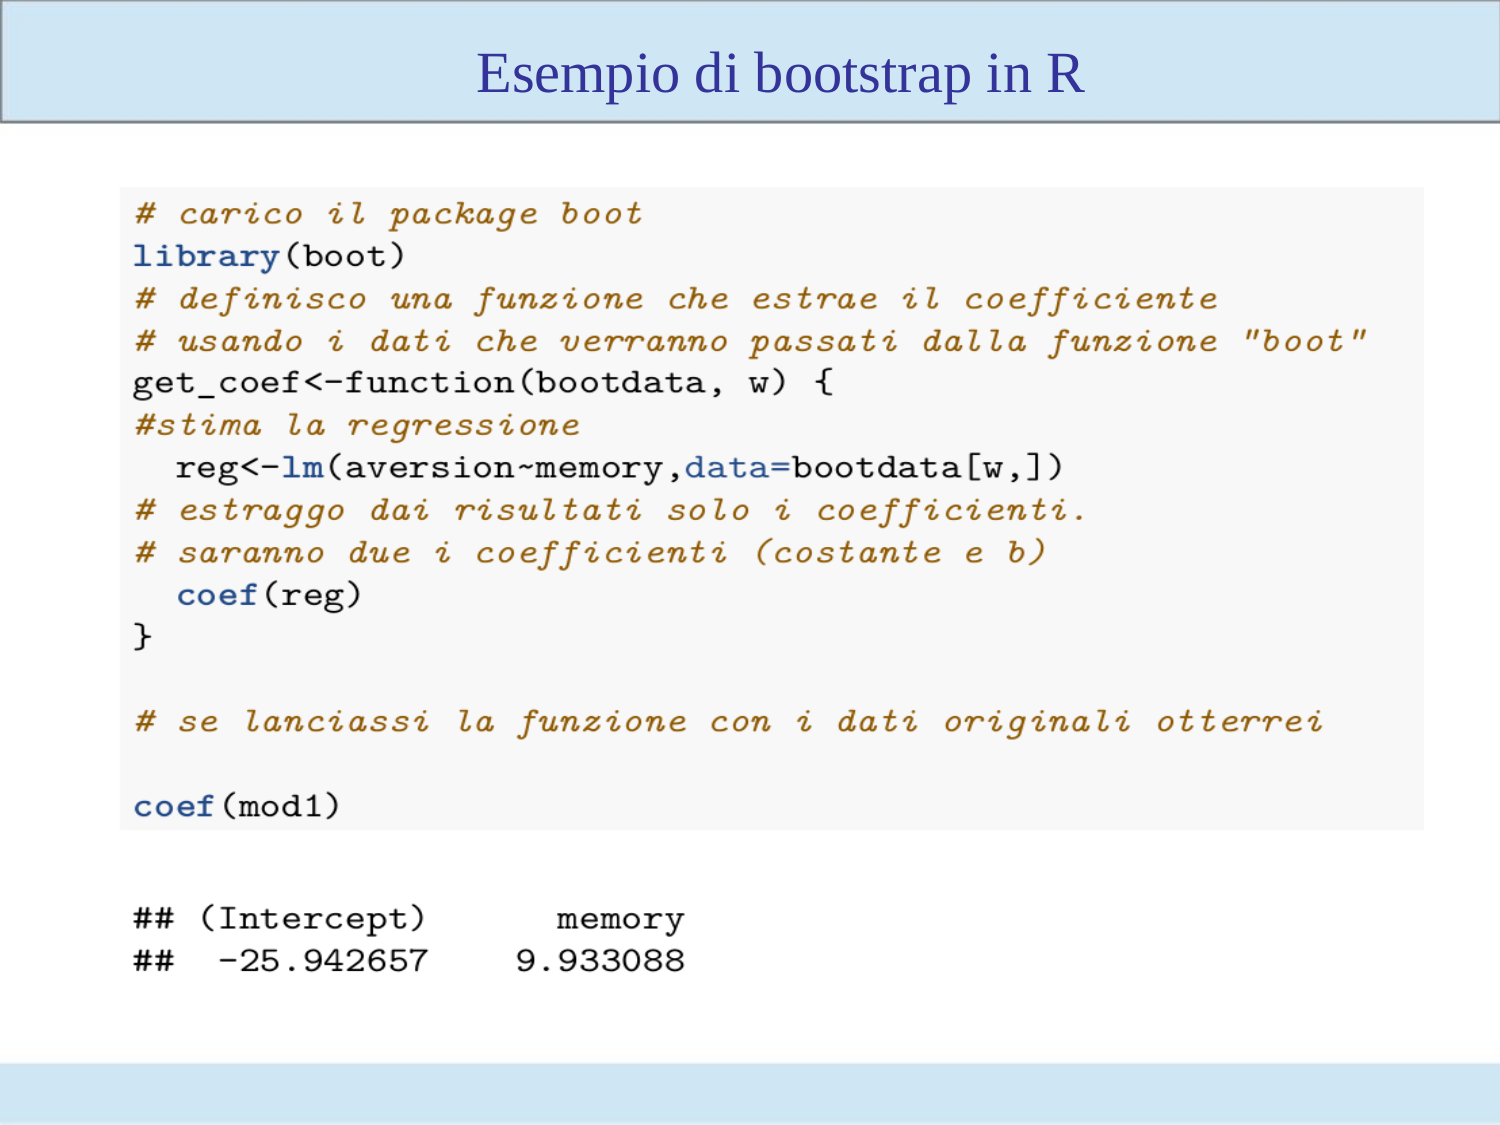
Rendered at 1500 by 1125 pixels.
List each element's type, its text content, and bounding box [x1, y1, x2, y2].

picture [0, 0, 1500, 1125]
title Esempio di bootstrap in R [249, 21, 1313, 117]
